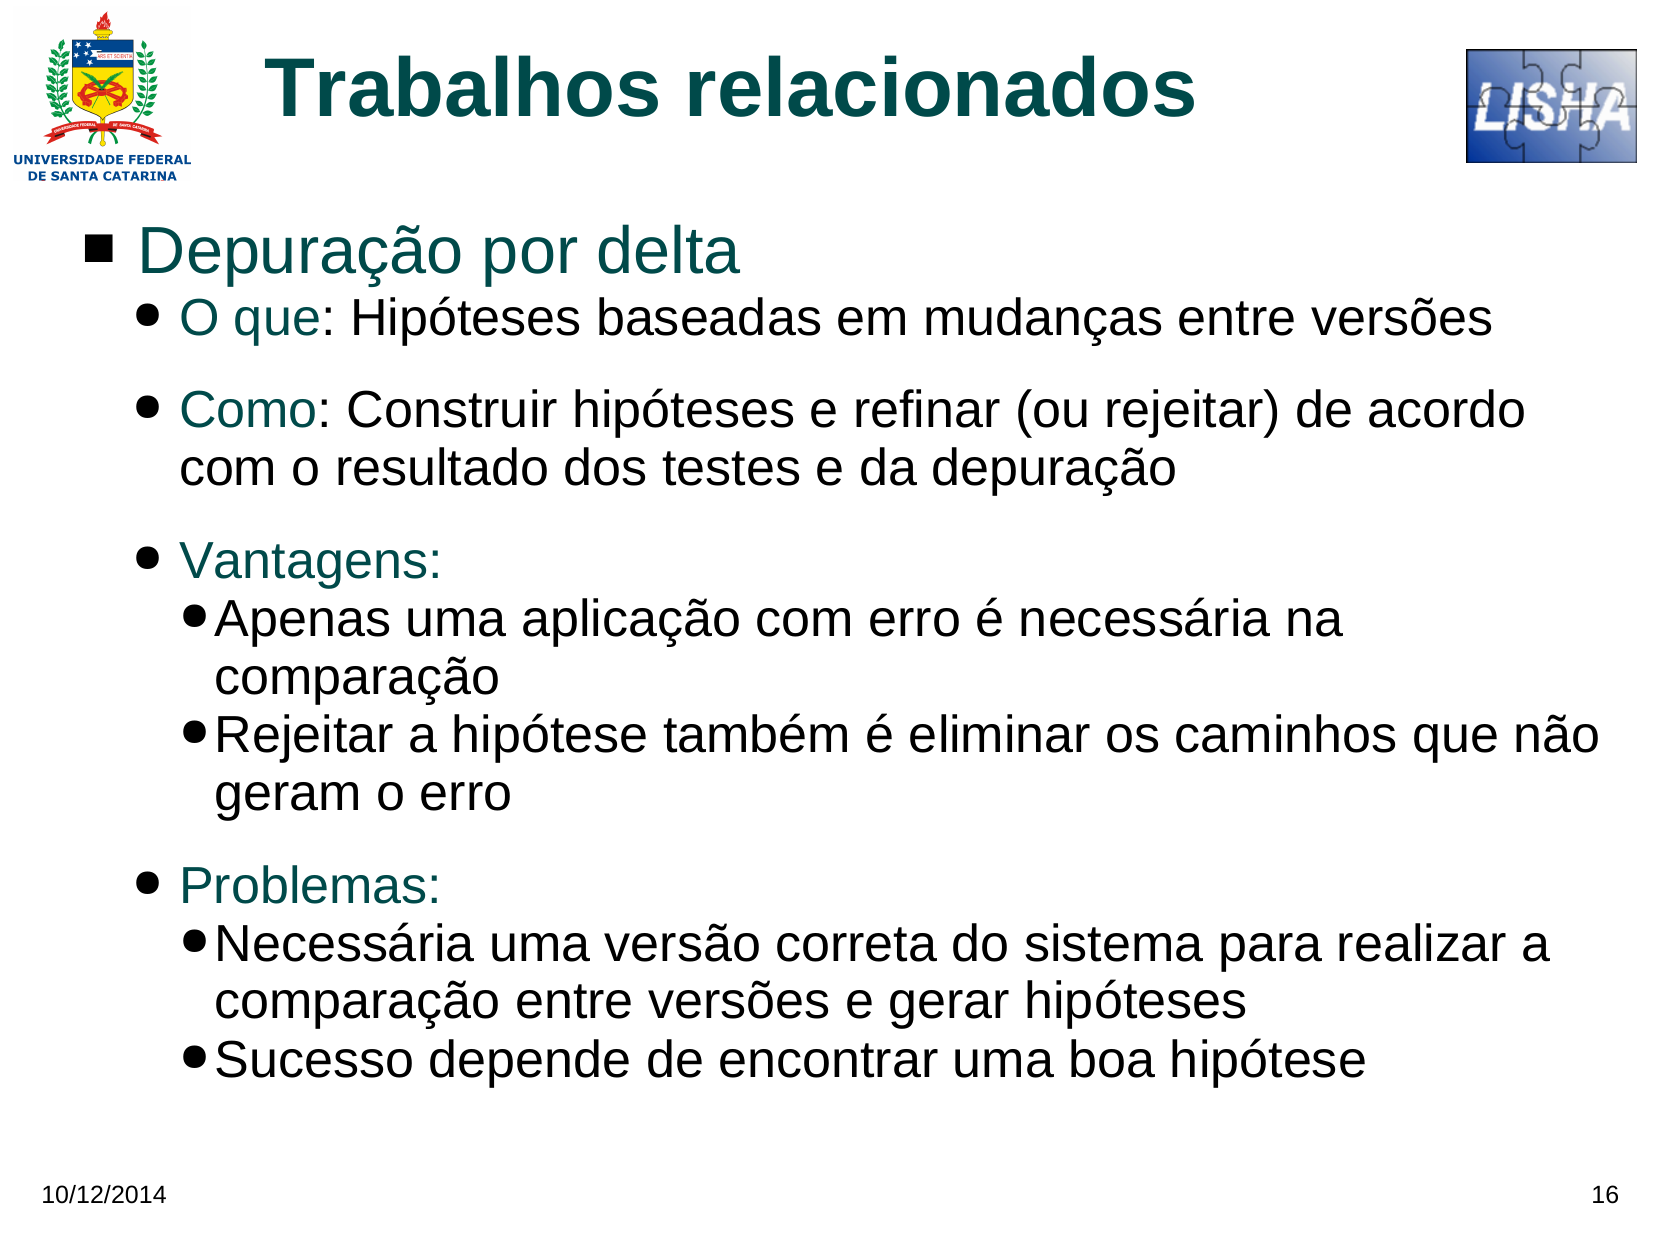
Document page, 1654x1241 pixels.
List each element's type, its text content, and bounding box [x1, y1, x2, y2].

title Trabalhos relacionados [37, 37, 1426, 151]
picture [13, 6, 191, 181]
list Depuração por delta O que: Hipóteses baseadas em mudanças entre versões Como: Construir hipóteses e refinar (ou rejeitar) de acordo com o resultado dos testes e da depuração Vantagens: Apenas uma aplicação com erro é necessária na comparação Rejeitar a hipótese também é eliminar os caminhos que não geram o erro Problemas: Necessária uma versão correta do sistema para realizar a comparação entre versões e gerar hipóteses Sucesso depende de encontrar uma boa hipótese [37, 213, 1613, 1190]
picture [1466, 49, 1637, 163]
